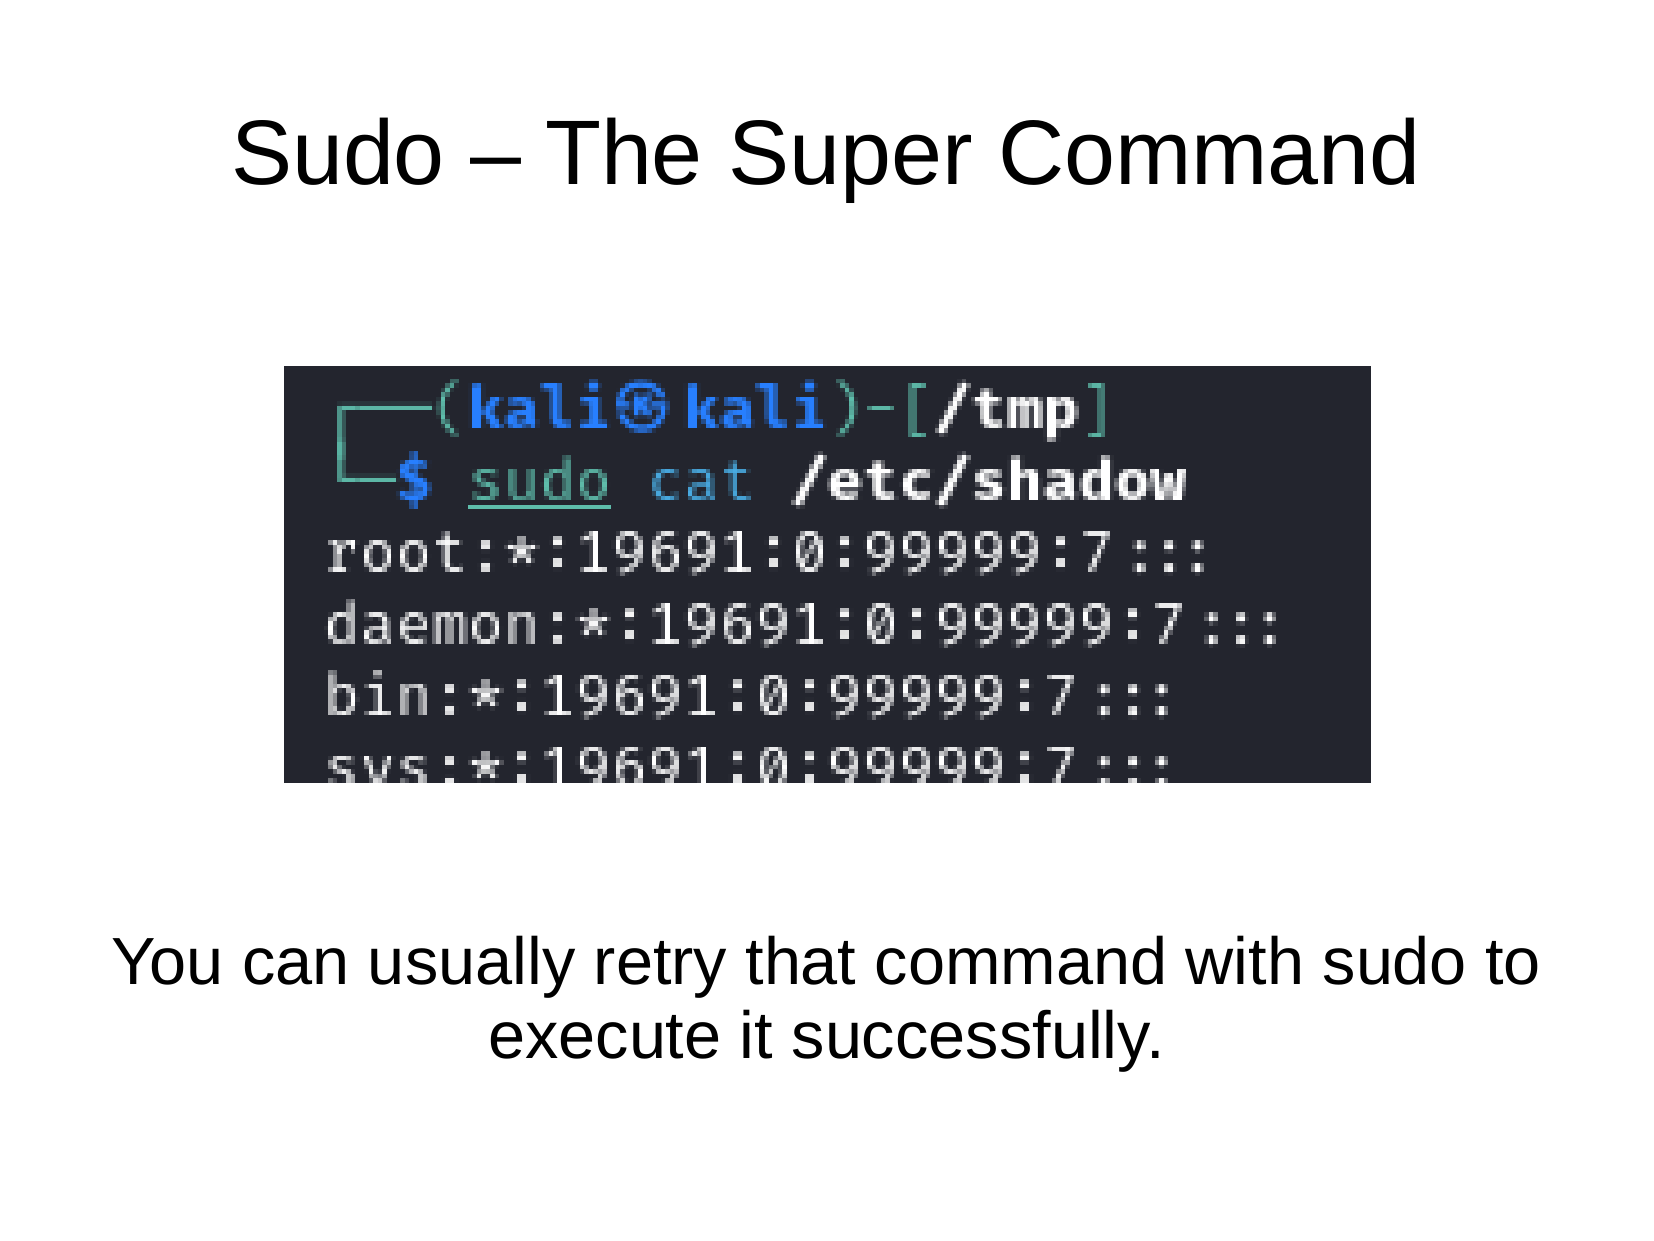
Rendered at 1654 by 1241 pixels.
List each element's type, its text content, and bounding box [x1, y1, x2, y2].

subtitle You can usually retry that command with sudo to execute it successfully. [82, 290, 1571, 1109]
title Sudo – The Super Command [82, 49, 1571, 257]
picture [284, 366, 1371, 784]
